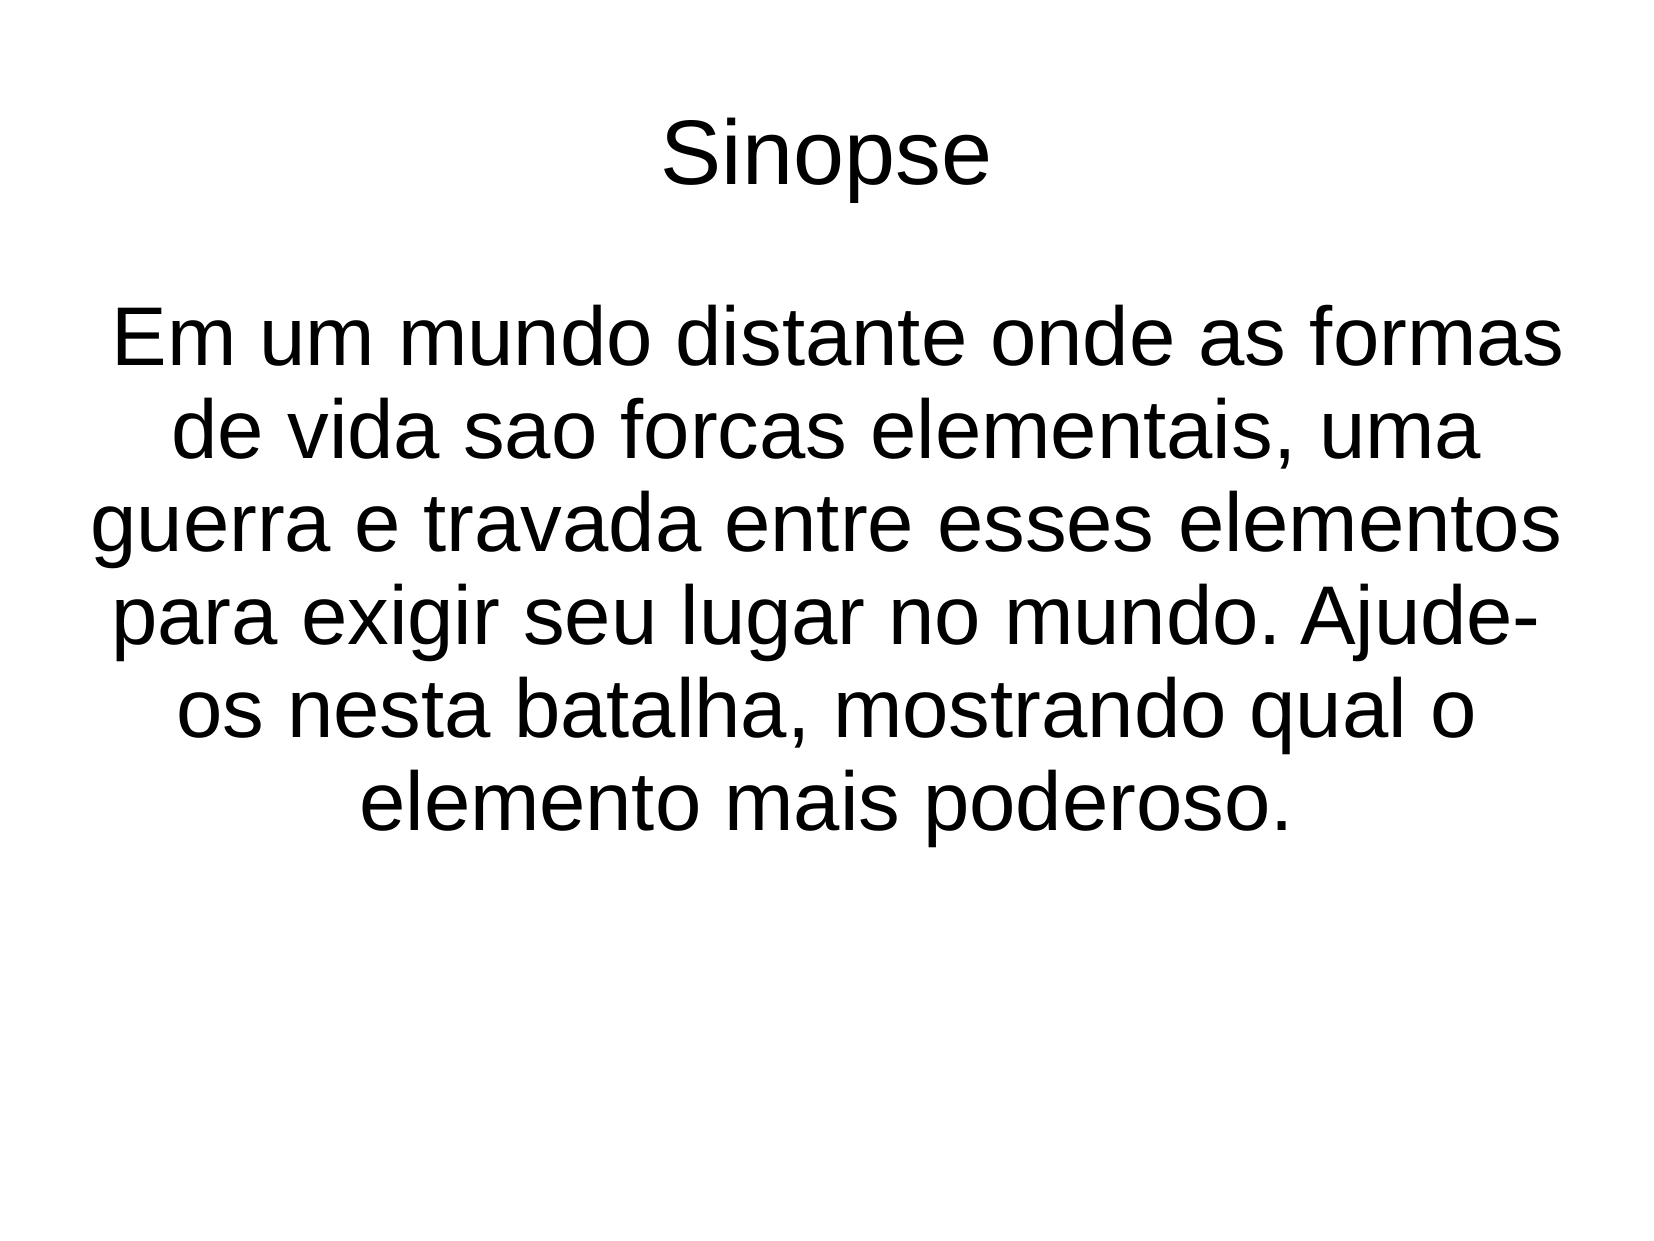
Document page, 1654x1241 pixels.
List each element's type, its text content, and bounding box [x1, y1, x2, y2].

list Em um mundo distante onde as formas de vida sao forcas elementais, uma guerra e travada entre esses elementos para exigir seu lugar no mundo. Ajude-os nesta batalha, mostrando qual o elemento mais poderoso. [82, 290, 1571, 1010]
title Sinopse [82, 49, 1571, 257]
